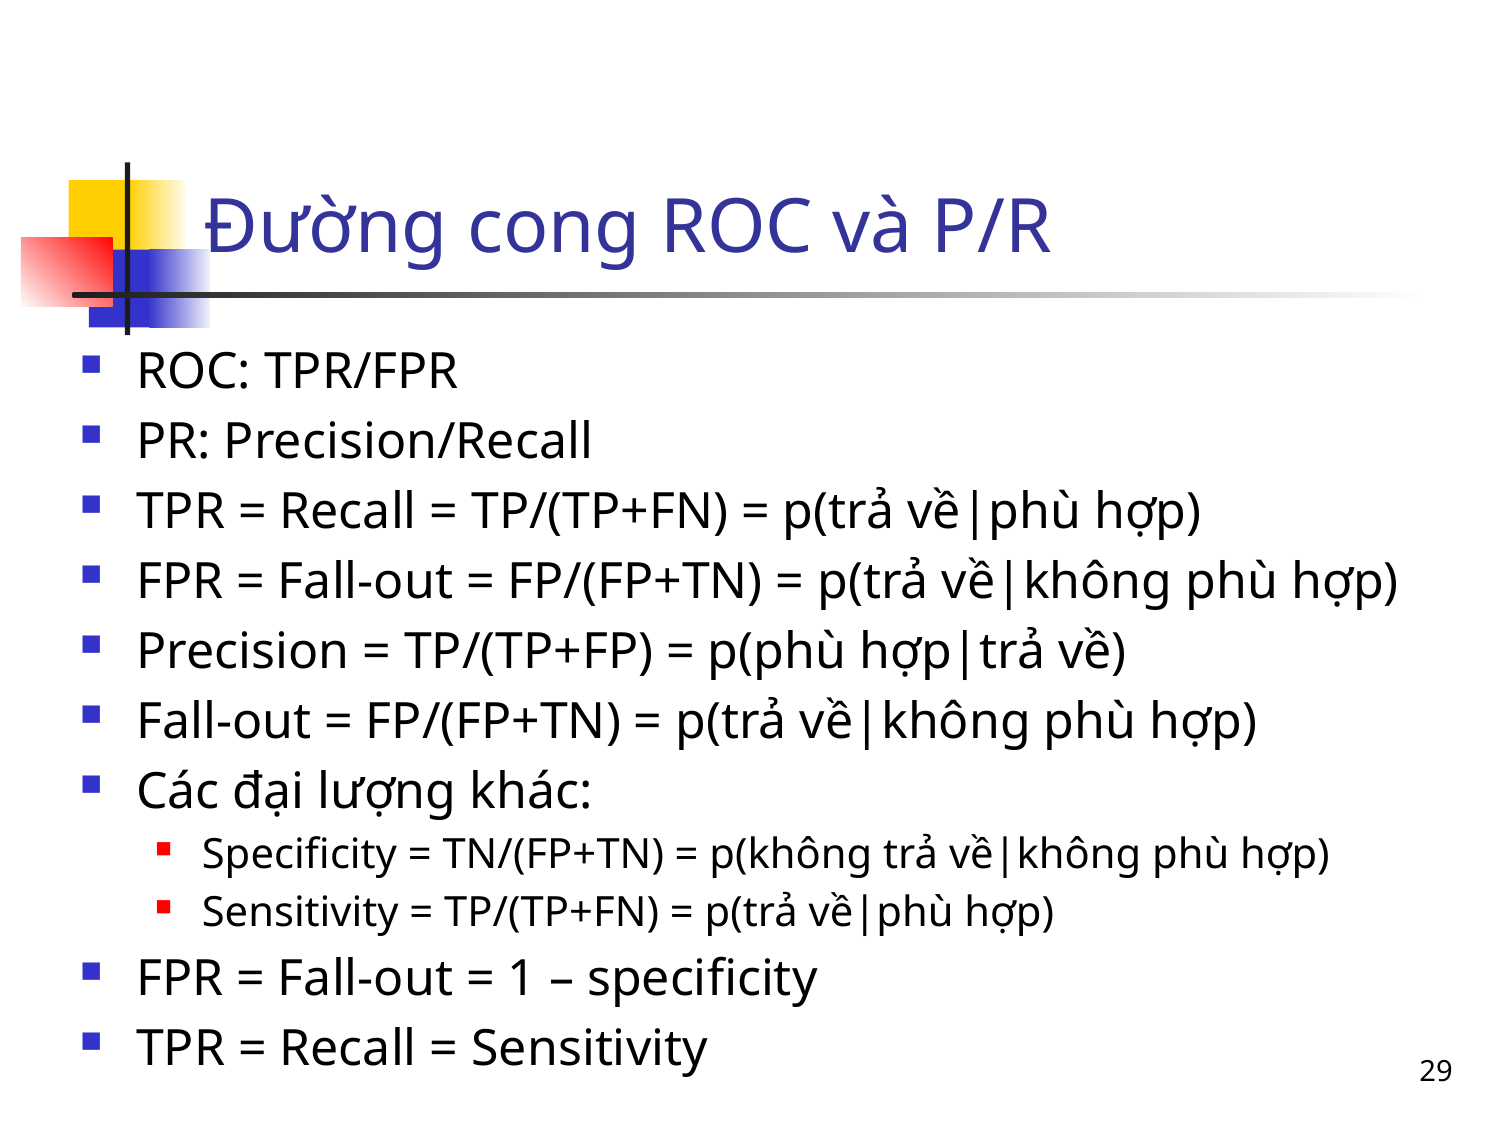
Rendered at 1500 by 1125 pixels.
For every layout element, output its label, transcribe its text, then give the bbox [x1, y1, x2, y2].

title Đường cong ROC và P/R [188, 35, 1468, 275]
slide_number <number> [1155, 1024, 1468, 1100]
list ROC: TPR/FPR PR: Precision/Recall TPR = Recall = TP/(TP+FN) = p(trả về|phù hợp) FPR = Fall-out = FP/(FP+TN) = p(trả về|không phù hợp) Precision = TP/(TP+FP) = p(phù hợp|trả về) Fall-out = FP/(FP+TN) = p(trả về|không phù hợp) Các đại lượng khác: Specificity = TN/(FP+TN) = p(không trả về|không phù hợp) Sensitivity = TP/(TP+FN) = p(trả về|phù hợp) FPR = Fall-out = 1 – specificity TPR = Recall = Sensitivity [64, 331, 1483, 1094]
